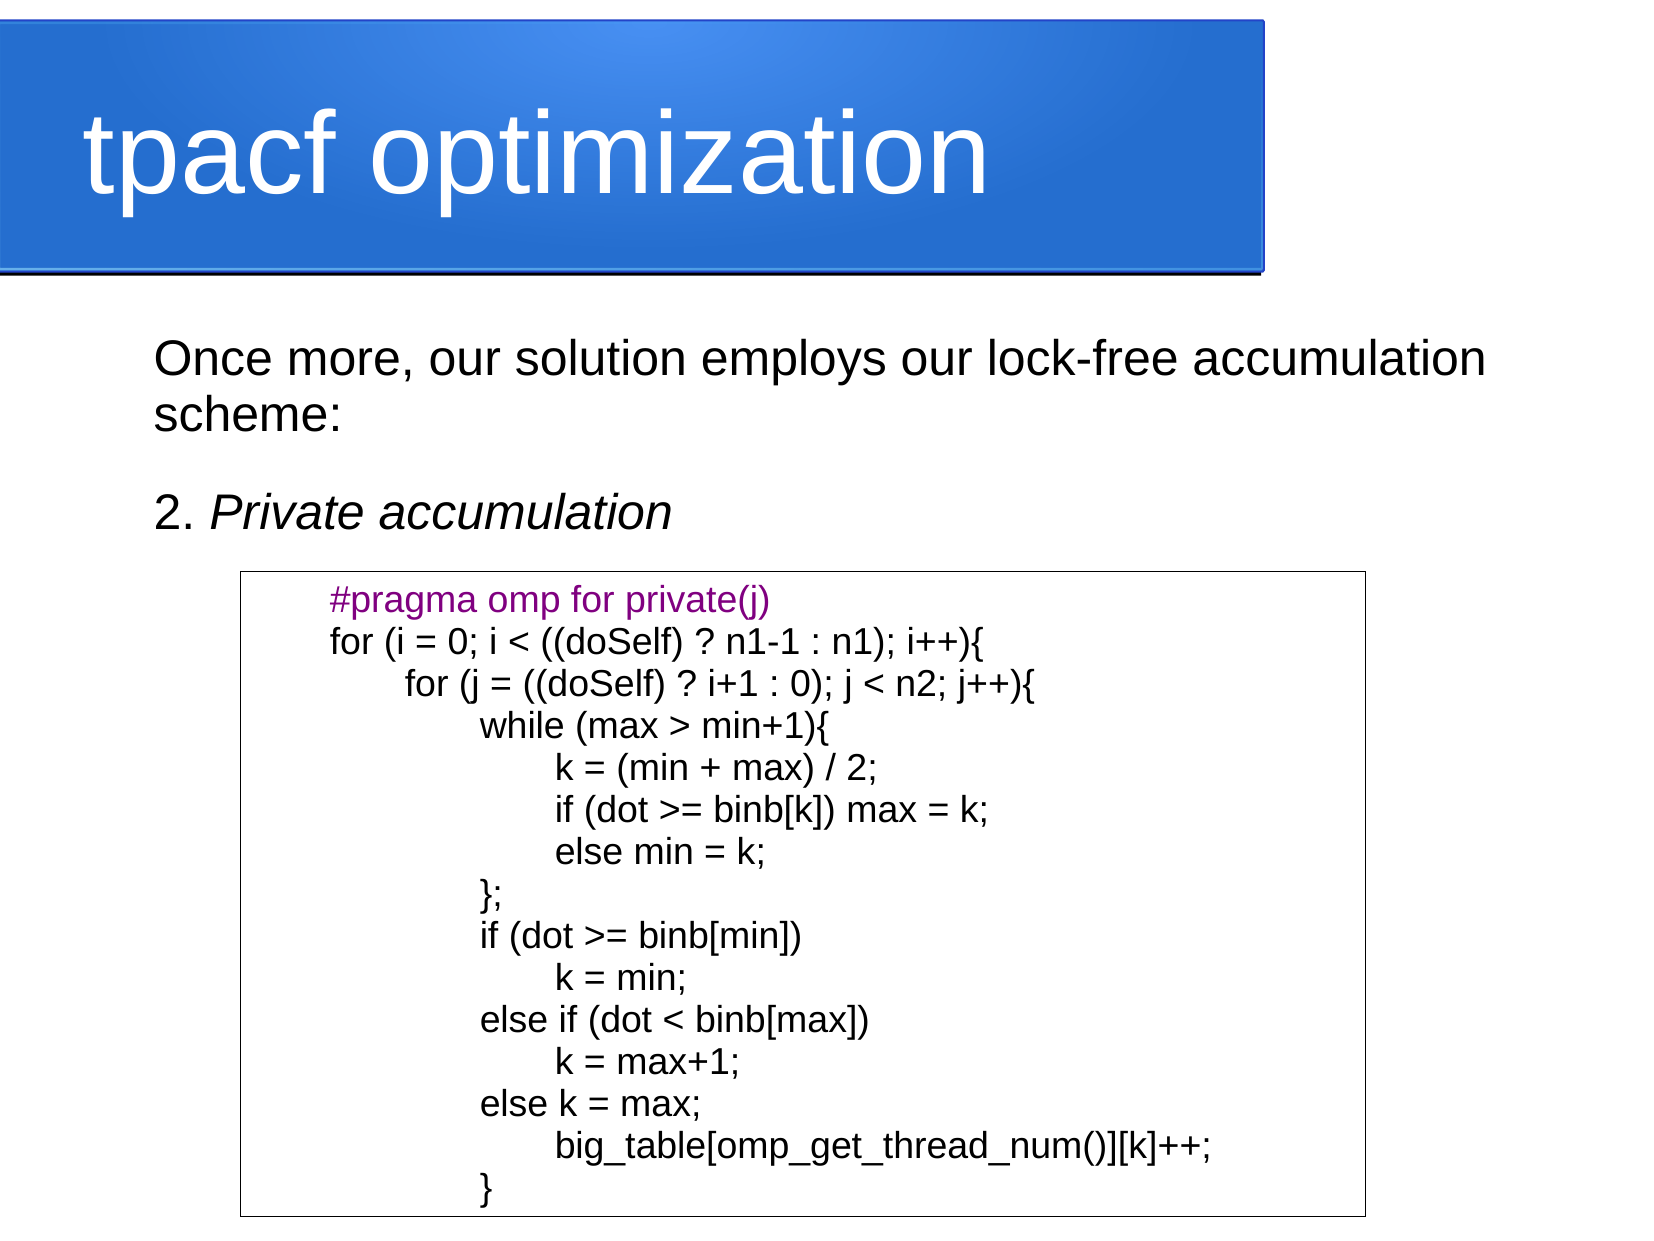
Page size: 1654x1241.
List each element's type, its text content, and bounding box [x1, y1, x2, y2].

text_box #pragma omp for private(j) for (i = 0; i < ((doSelf) ? n1-1 : n1); i++){ for (j = ((doSelf) ? i+1 : 0); j < n2; j++){ while (max > min+1){ k = (min + max) / 2; if (dot >= binb[k]) max = k; else min = k; }; if (dot >= binb[min]) k = min; else if (dot < binb[max]) k = max+1; else k = max; big_table[omp_get_thread_num()][k]++; } [240, 571, 1366, 1217]
title tpacf optimization [82, 49, 1250, 257]
list Once more, our solution employs our lock-free accumulation scheme: 2. Private accumulation [82, 330, 1538, 1050]
